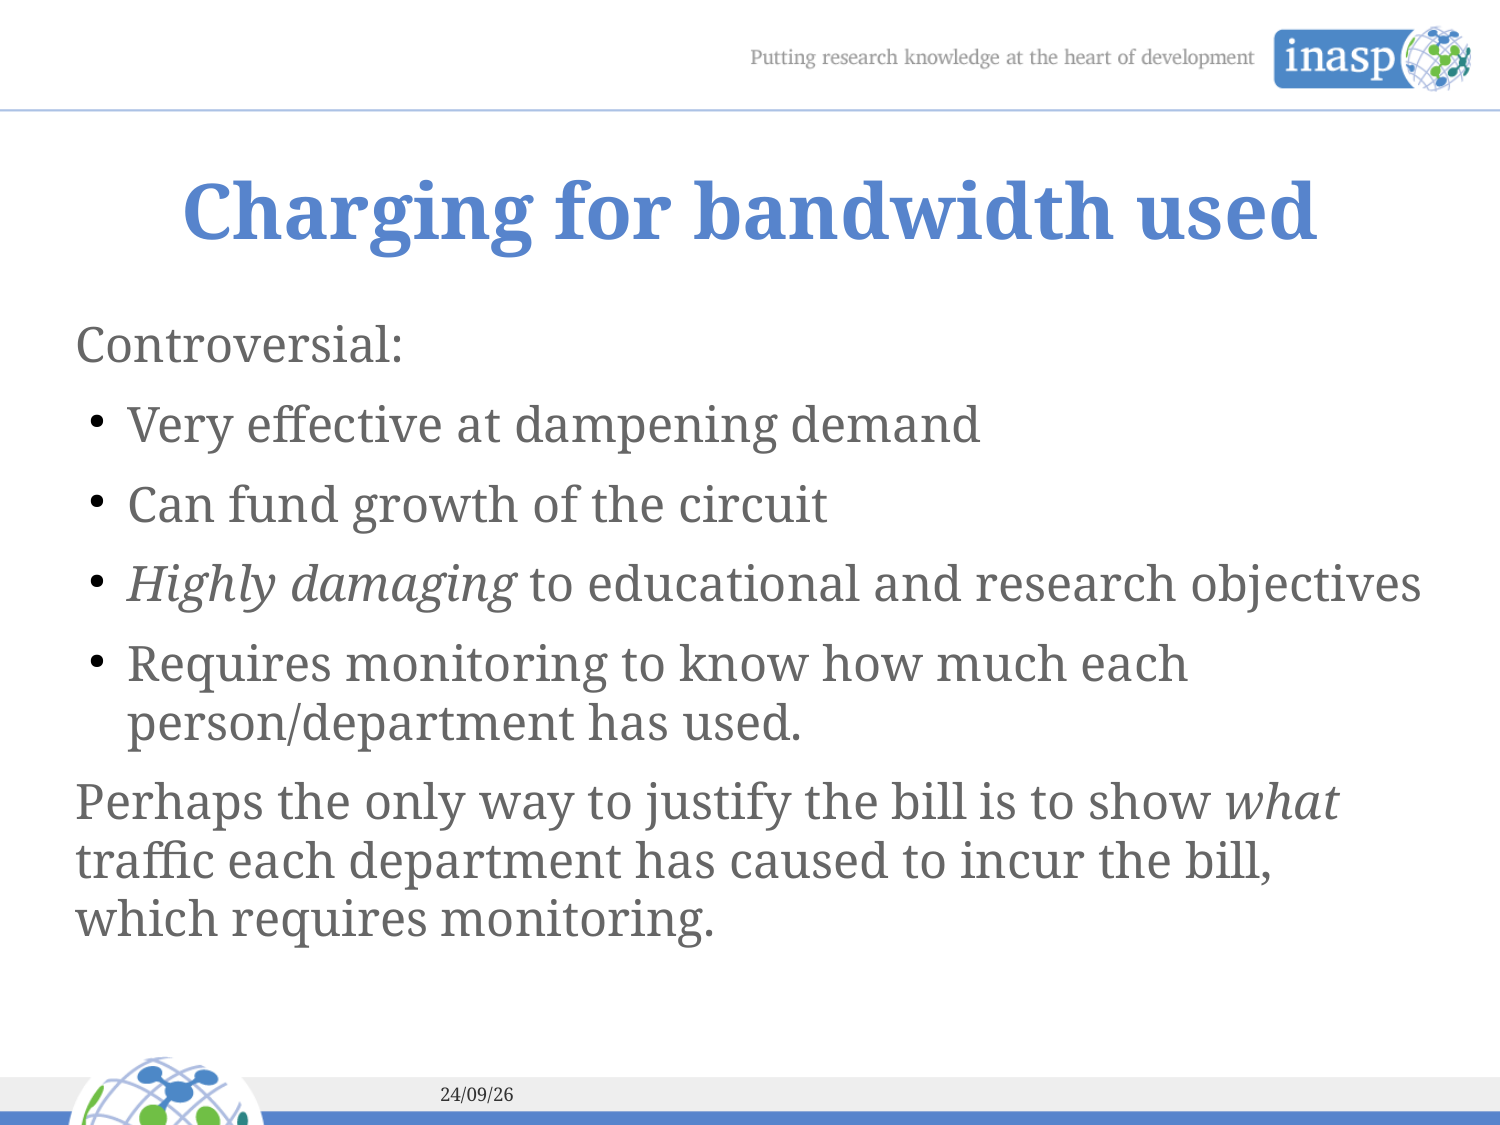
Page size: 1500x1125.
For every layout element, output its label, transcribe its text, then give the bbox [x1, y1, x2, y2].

title Charging for bandwidth used [75, 129, 1426, 313]
picture [0, 0, 1500, 1125]
list Controversial: Very effective at dampening demand Can fund growth of the circuit Highly damaging to educational and research objectives Requires monitoring to know how much each person/department has used. Perhaps the only way to justify the bill is to show what traffic each department has caused to incur the bill, which requires monitoring. [75, 313, 1426, 967]
